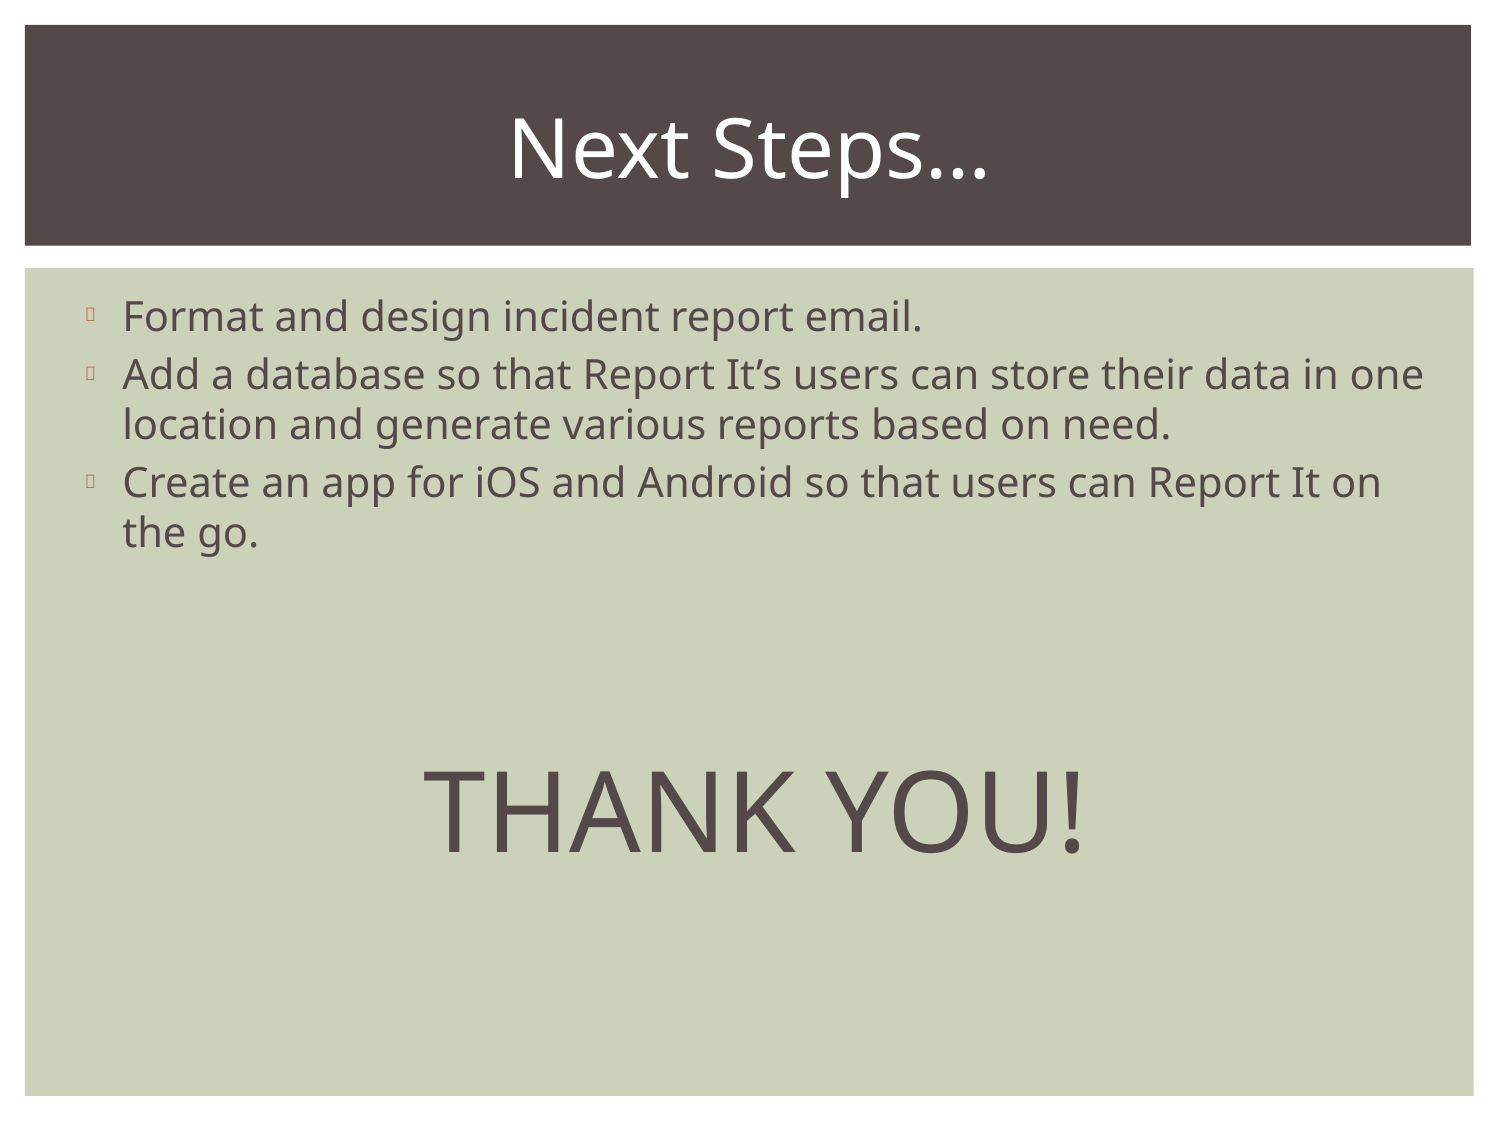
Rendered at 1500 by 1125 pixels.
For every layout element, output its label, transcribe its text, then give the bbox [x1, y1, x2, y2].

list Format and design incident report email. Add a database so that Report It’s users can store their data in one location and generate various reports based on need. Create an app for iOS and Android so that users can Report It on the go. THANK YOU! [62, 281, 1442, 1005]
title Next Steps… [62, 58, 1438, 232]
